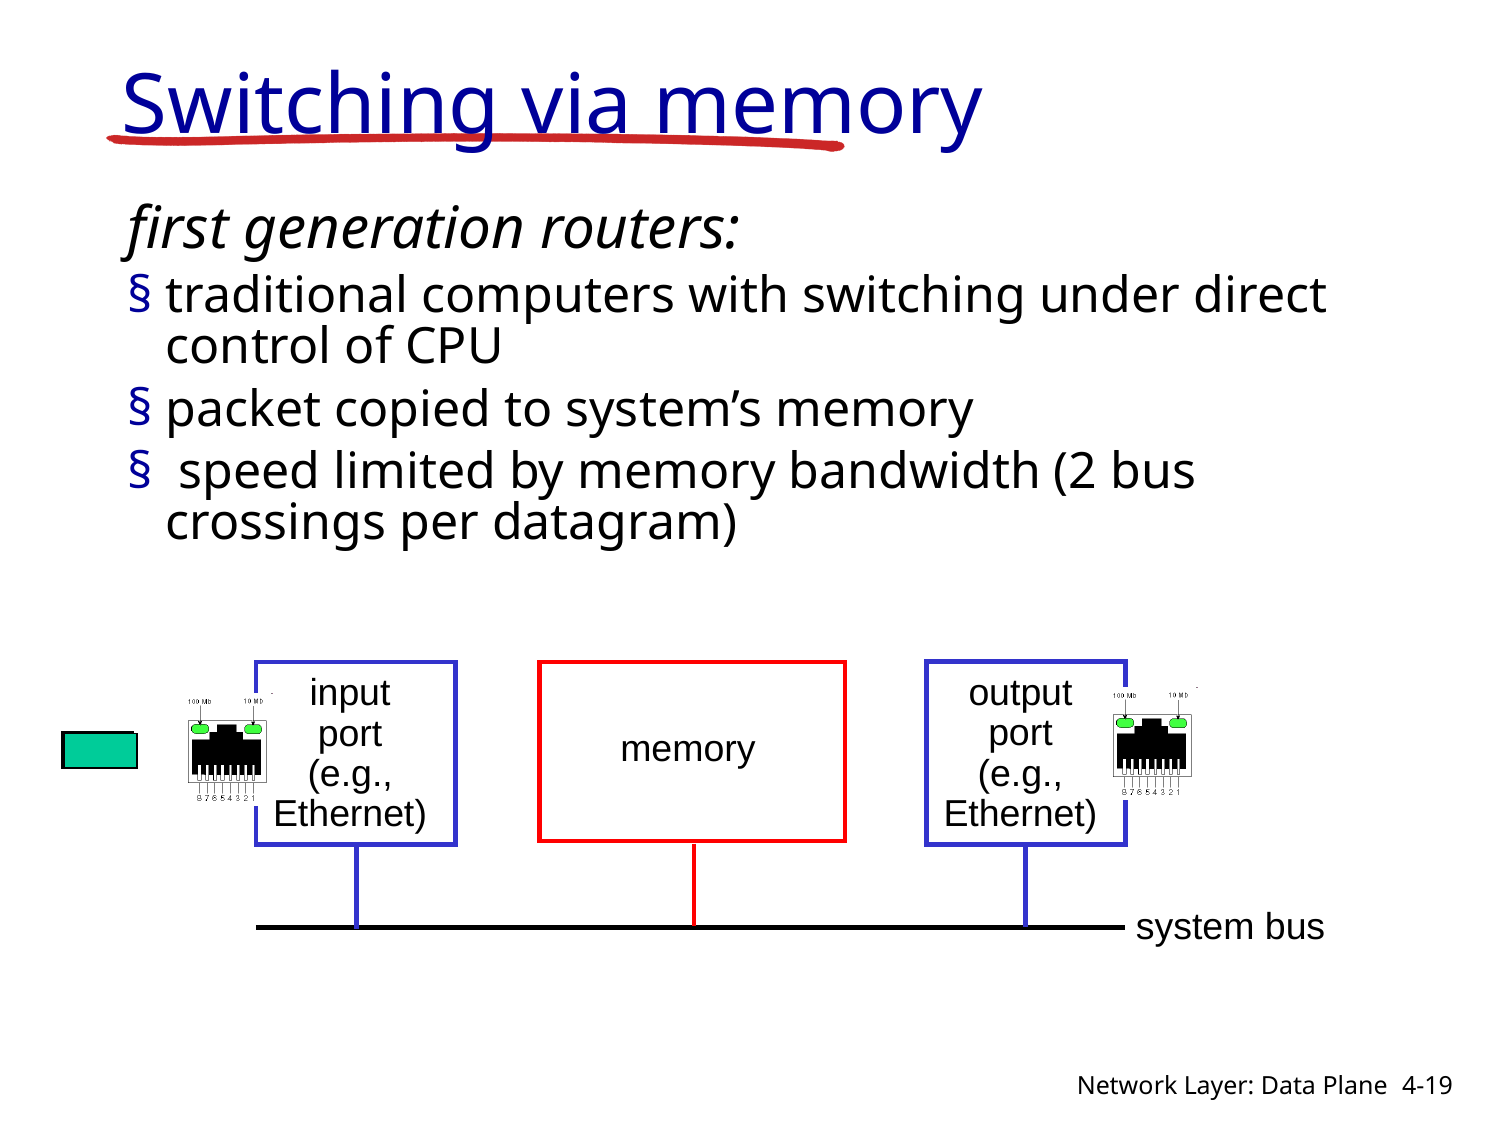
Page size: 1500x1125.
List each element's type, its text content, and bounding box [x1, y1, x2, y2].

text_box input port (e.g., Ethernet) [258, 665, 443, 843]
text_box system bus [1121, 894, 1341, 955]
slide_number 4-13 [1387, 1062, 1480, 1107]
text_box memory [605, 722, 771, 778]
list first generation routers: traditional computers with switching under direct control of CPU packet copied to system’s memory speed limited by memory bandwidth (2 bus crossings per datagram) [112, 193, 1400, 369]
picture [184, 693, 273, 806]
title Switching via memory [107, 43, 1382, 144]
footer Network Layer: Data Plane [1045, 1062, 1404, 1102]
text_box output port (e.g., Ethernet) [928, 665, 1113, 842]
text_box [61, 731, 138, 769]
text_box [926, 661, 1126, 845]
text_box [255, 661, 456, 845]
picture [103, 128, 854, 157]
picture [1109, 687, 1198, 800]
